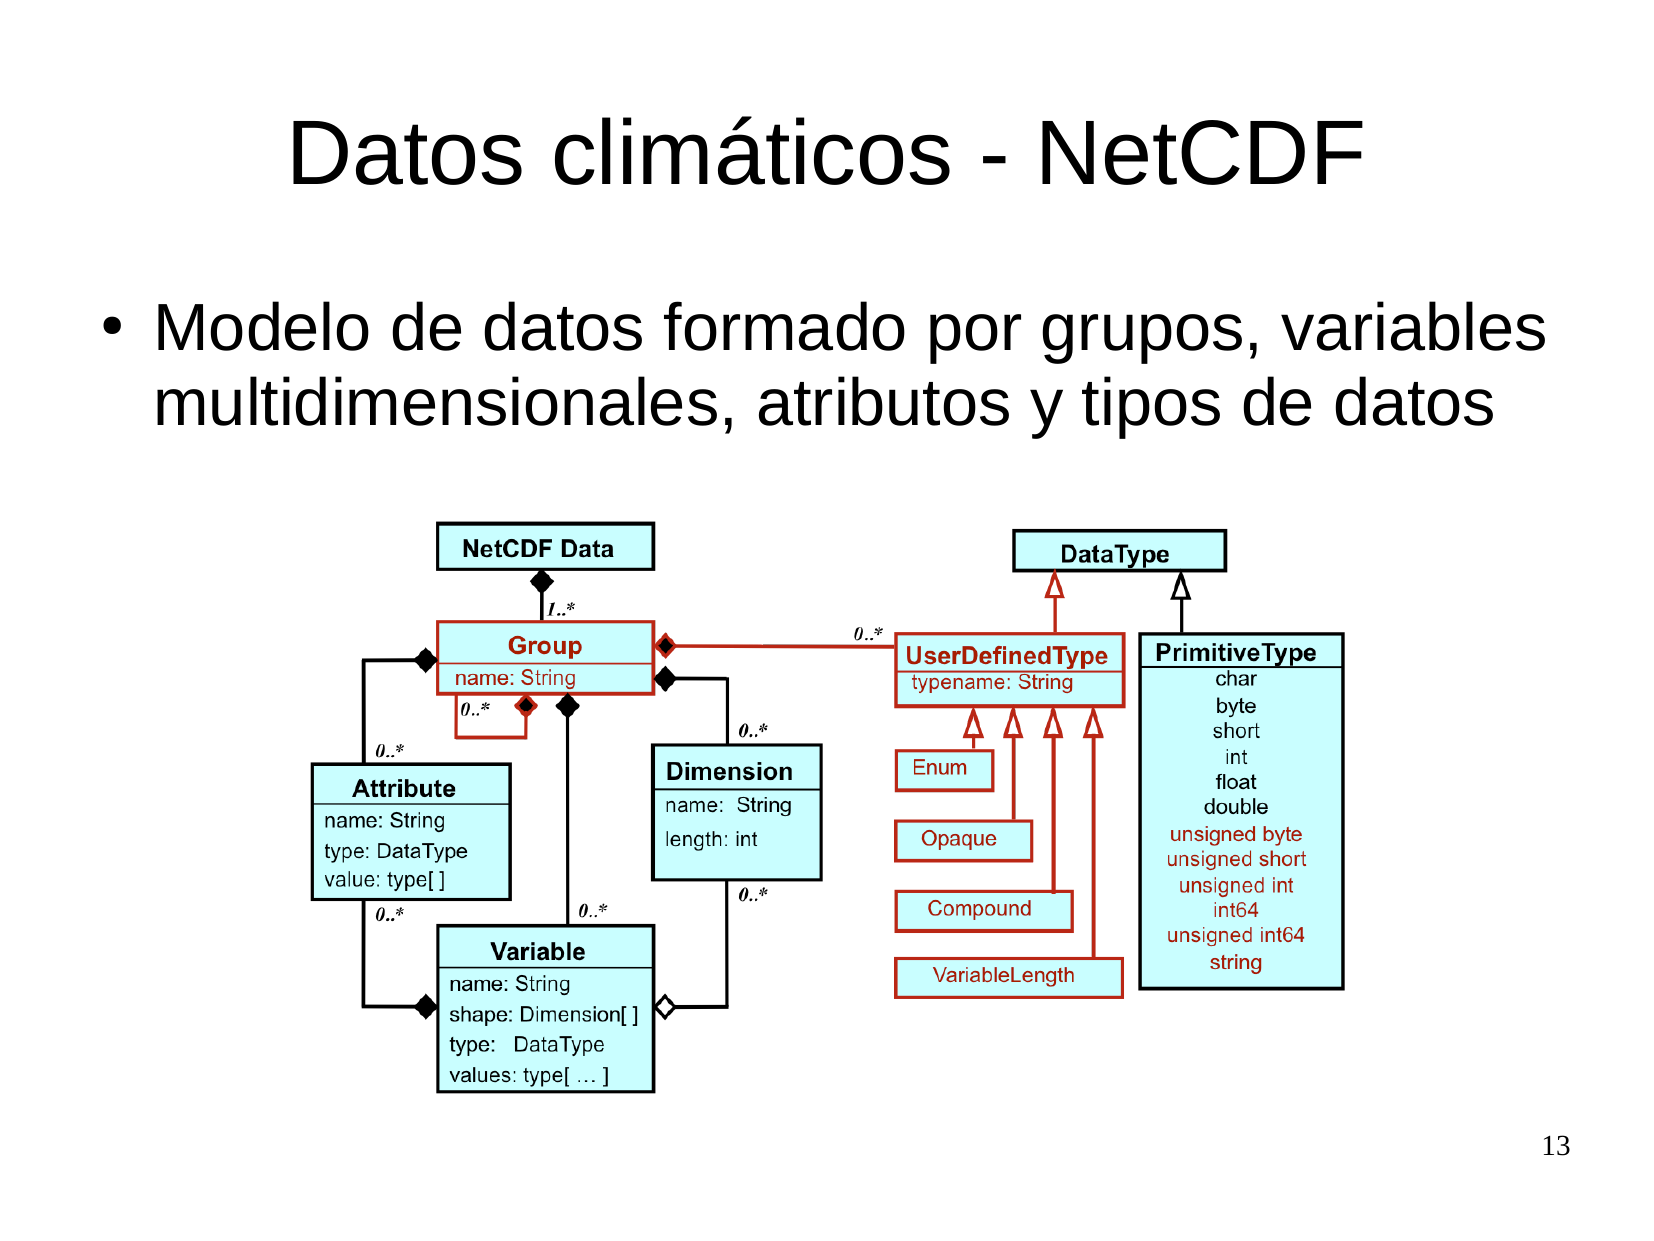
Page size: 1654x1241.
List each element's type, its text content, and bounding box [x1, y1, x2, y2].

list Modelo de datos formado por grupos, variables multidimensionales, atributos y tipos de datos [82, 290, 1571, 1010]
picture [308, 521, 1345, 1123]
title Datos climáticos - NetCDF [82, 49, 1571, 257]
